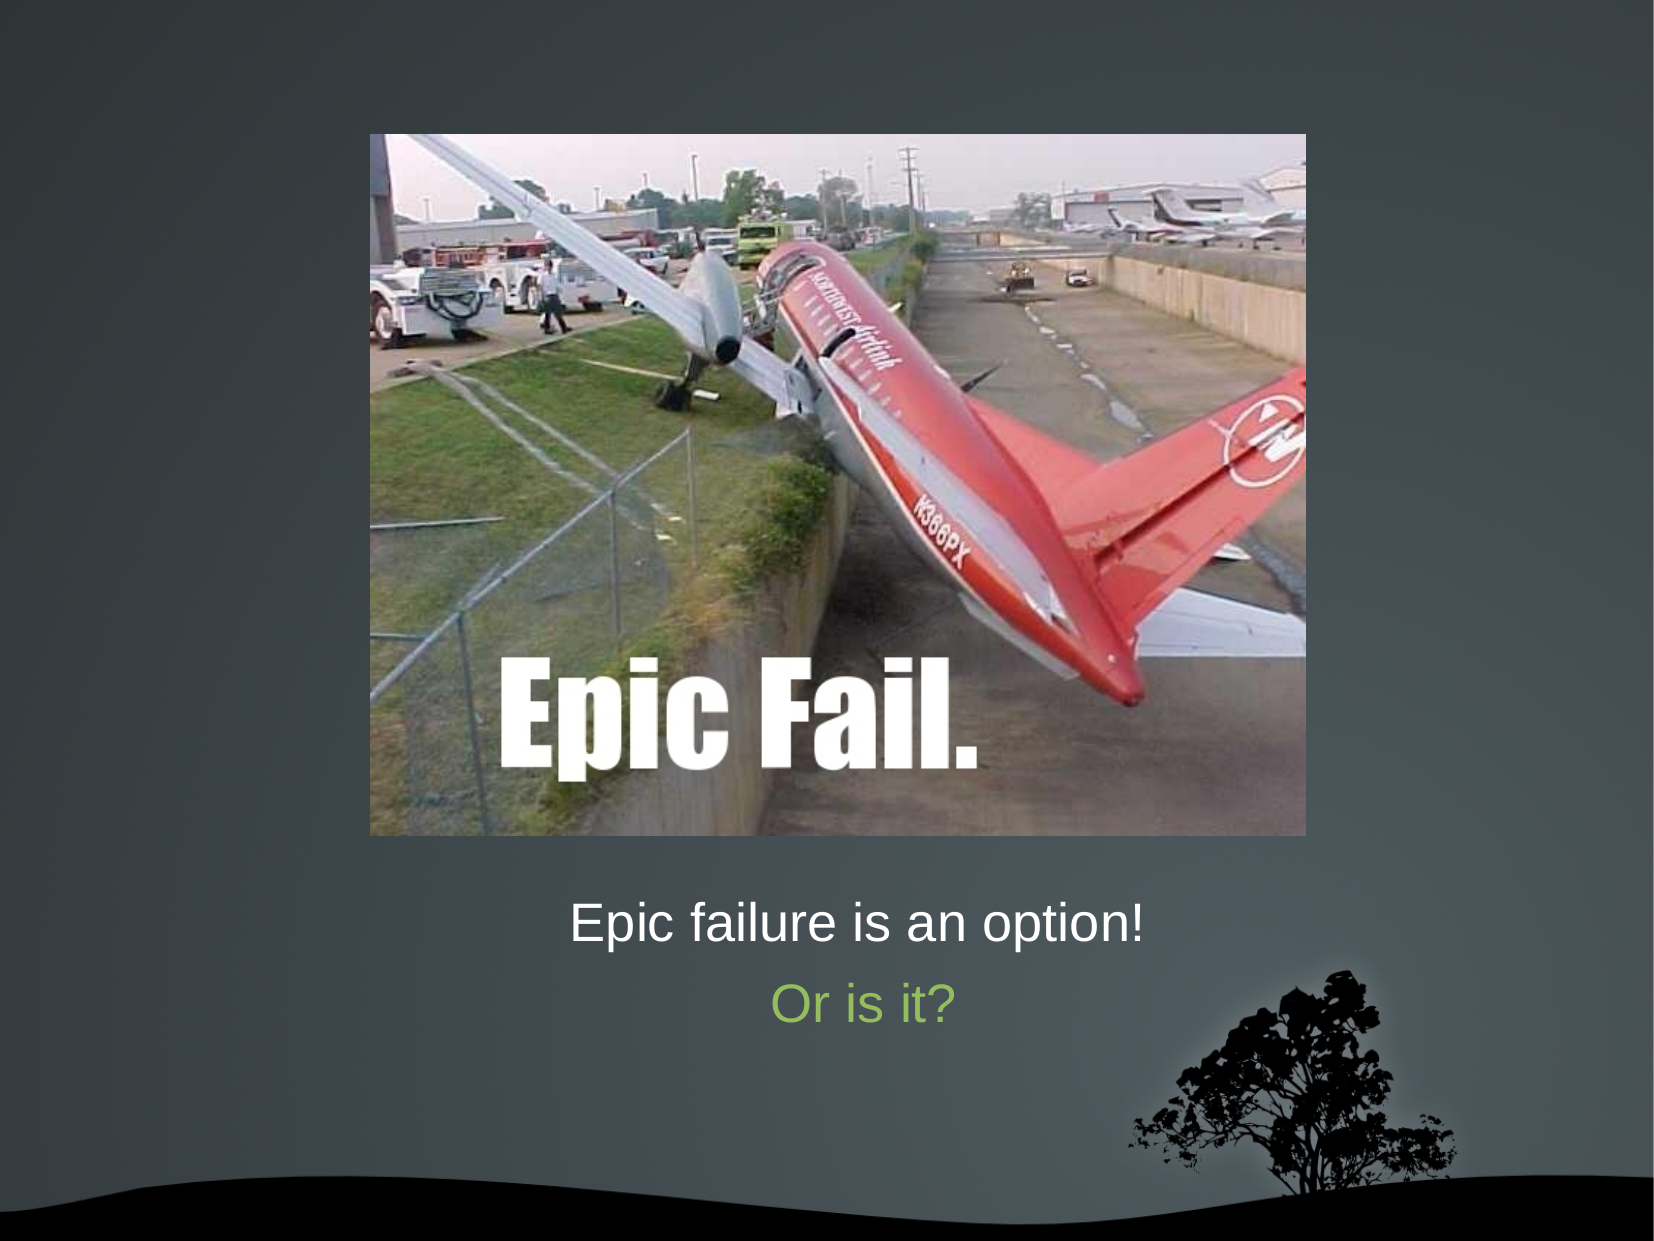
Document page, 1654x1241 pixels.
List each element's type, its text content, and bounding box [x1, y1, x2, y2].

text_box Or is it? [755, 966, 973, 1042]
picture [0, 0, 1654, 1241]
text_box Epic failure is an option! [555, 885, 1161, 961]
